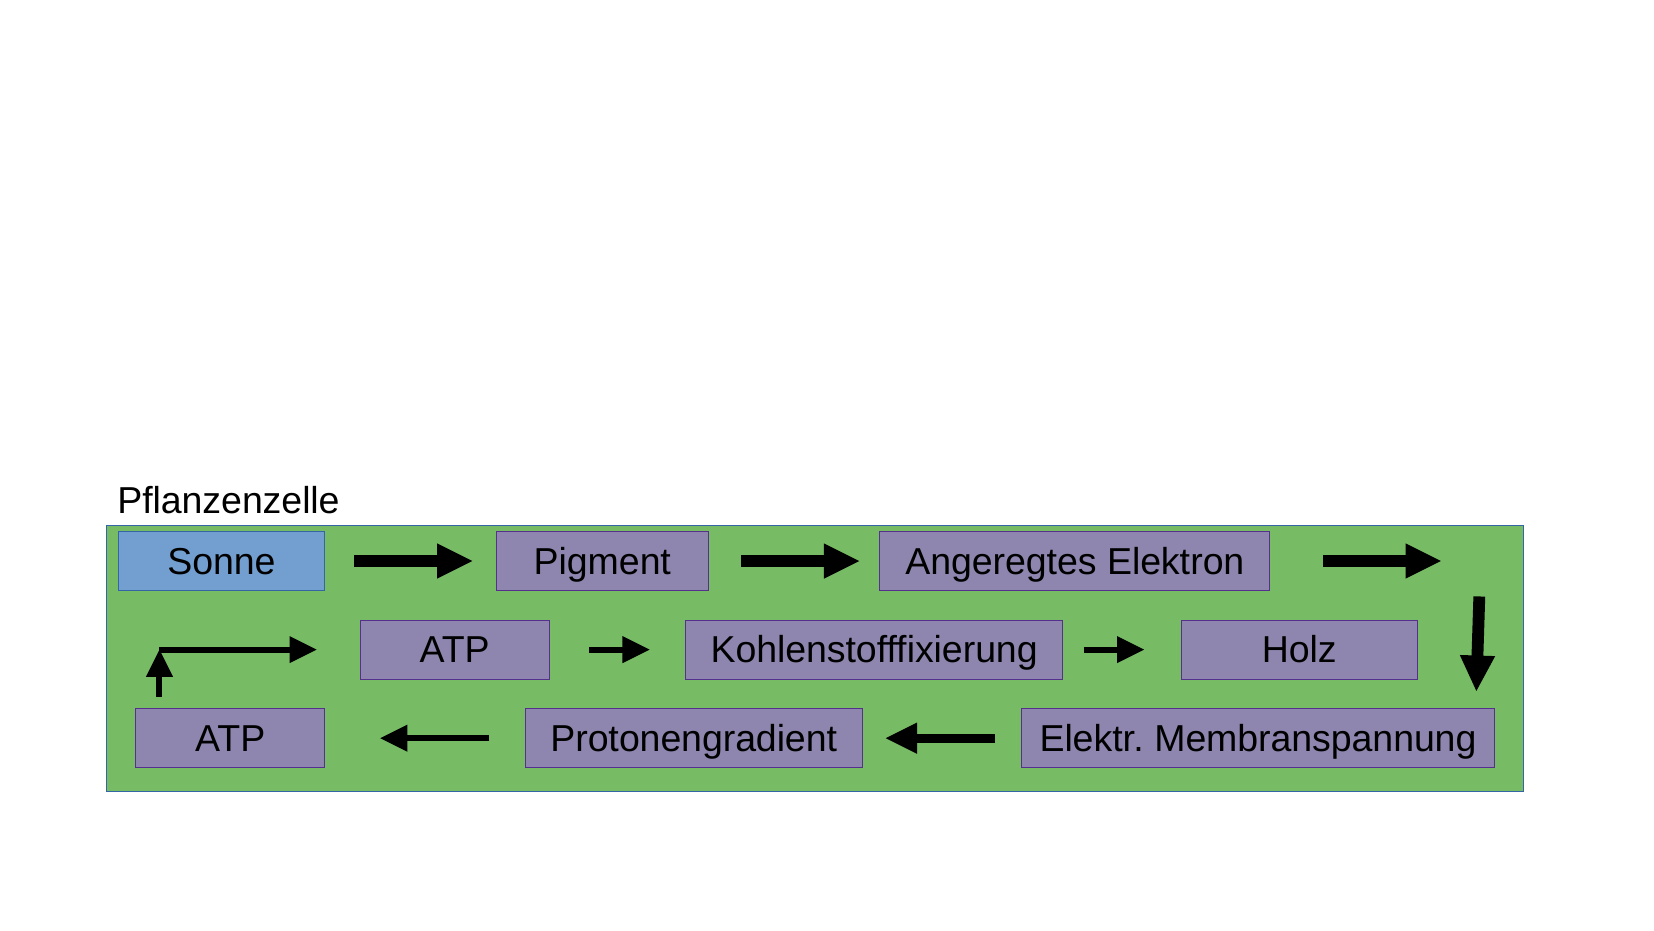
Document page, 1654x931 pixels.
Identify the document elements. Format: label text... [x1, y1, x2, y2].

text_box Sonne [118, 531, 325, 591]
text_box ATP [135, 708, 325, 768]
text_box Kohlenstofffixierung [685, 620, 1063, 680]
text_box Holz [1181, 620, 1418, 680]
text_box ATP [360, 620, 550, 680]
text_box Pflanzenzelle [102, 472, 355, 530]
text_box [106, 525, 1524, 792]
text_box Elektr. Membranspannung [1021, 708, 1495, 768]
text_box Angeregtes Elektron [879, 531, 1270, 591]
text_box Pigment [496, 531, 709, 591]
text_box Protonengradient [525, 708, 863, 768]
